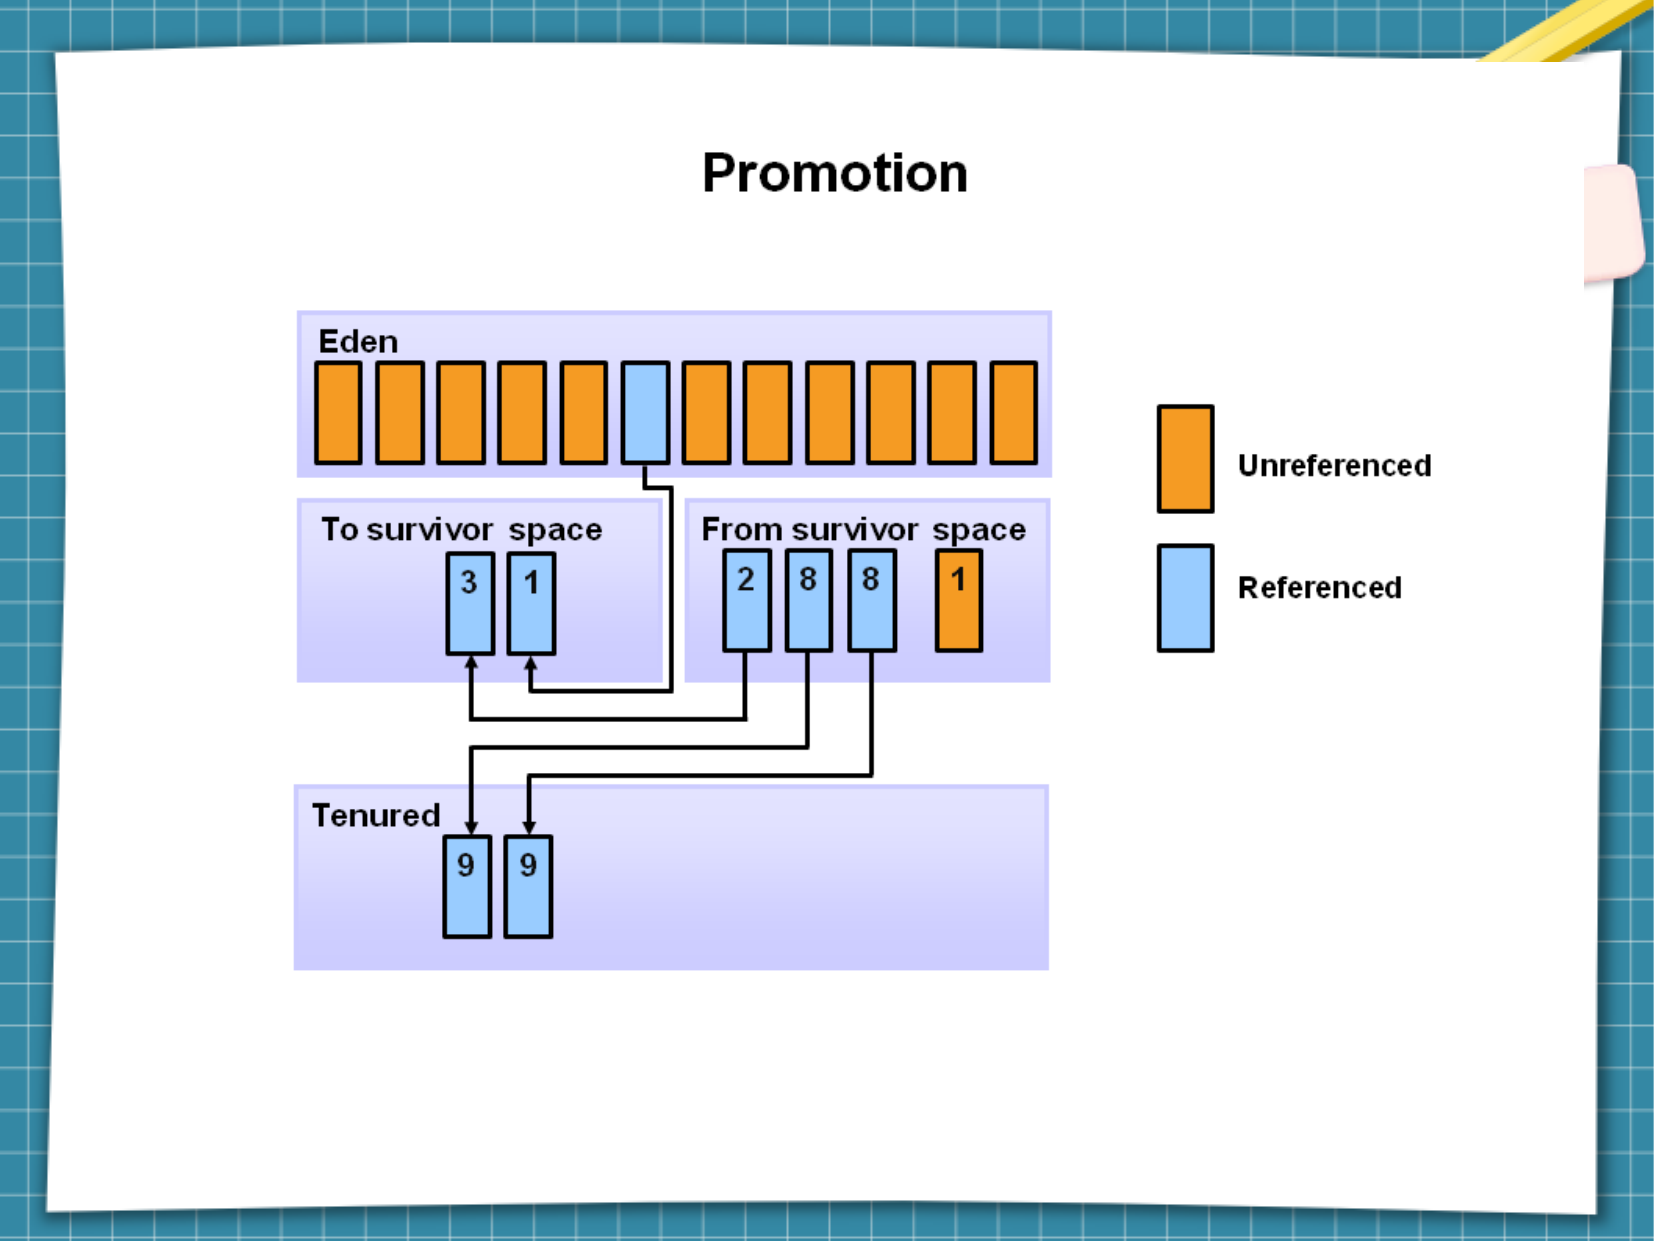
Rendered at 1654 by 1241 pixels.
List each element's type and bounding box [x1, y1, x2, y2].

title [82, 49, 1571, 257]
picture [0, 0, 1654, 1241]
